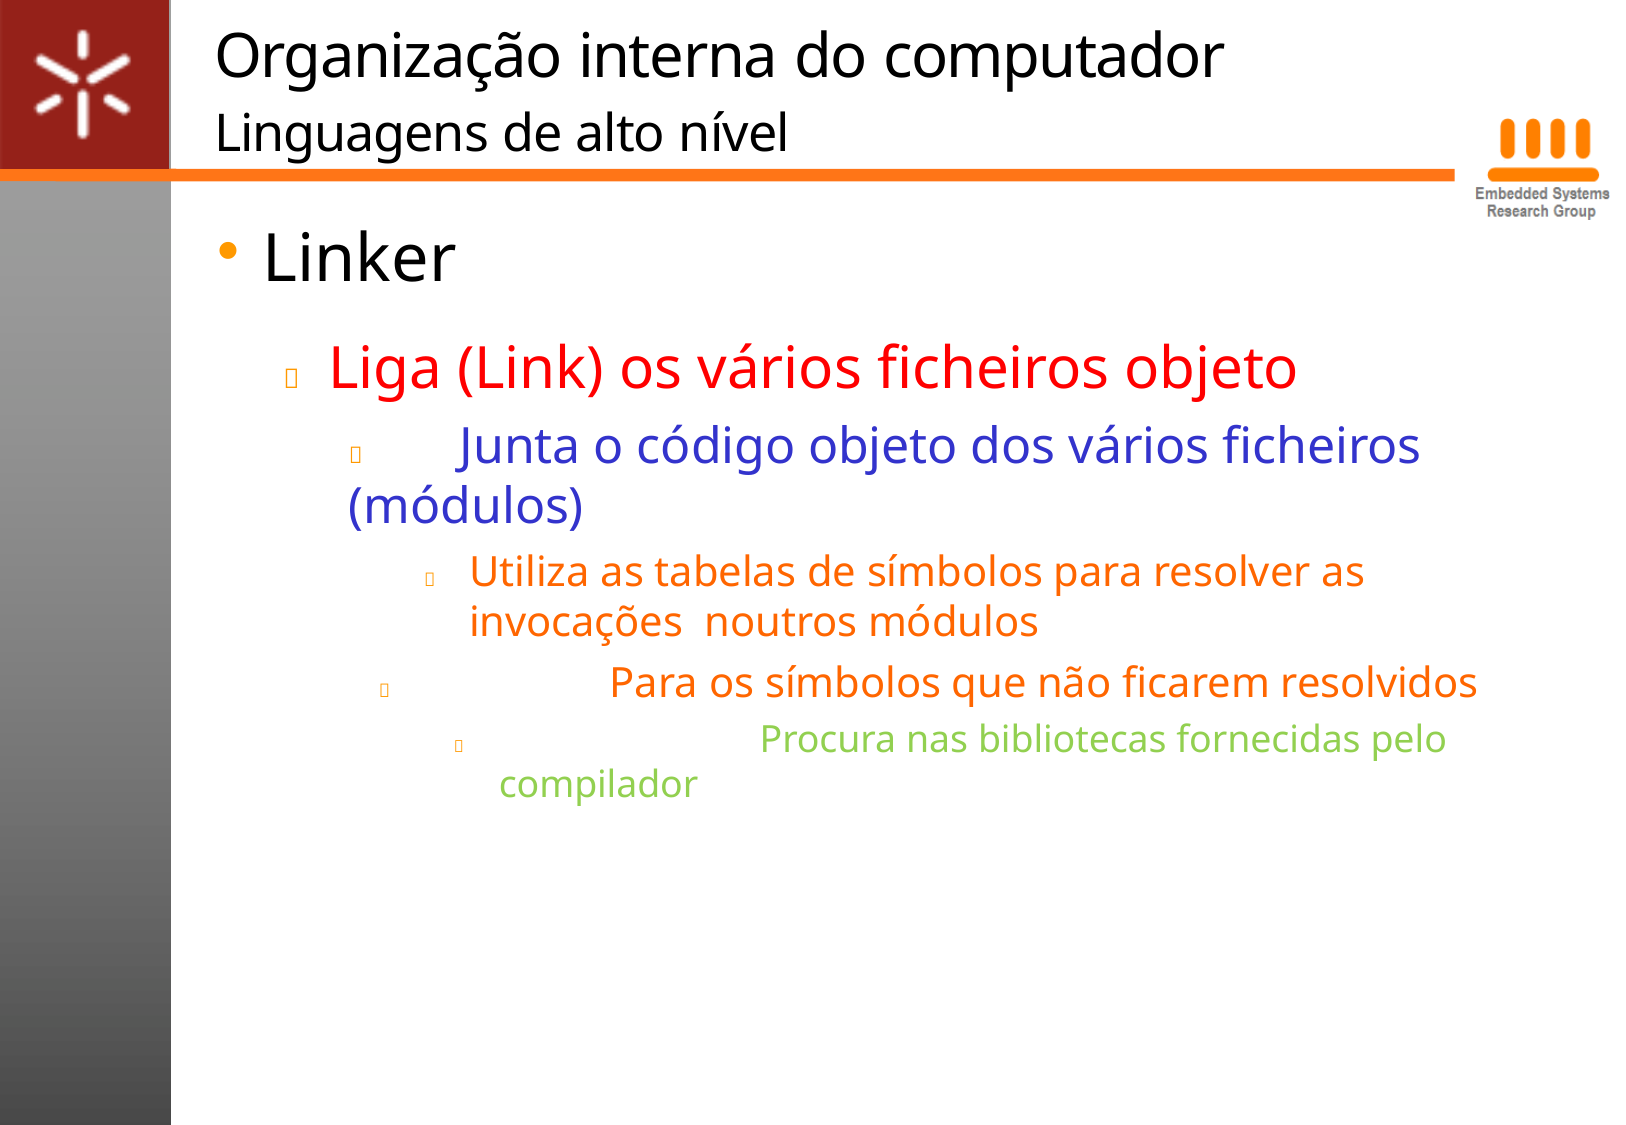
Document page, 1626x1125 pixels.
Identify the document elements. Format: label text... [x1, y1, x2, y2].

text_box Linker [214, 212, 579, 295]
picture [1475, 118, 1610, 220]
picture [0, 182, 171, 1125]
picture [0, 0, 171, 169]
title Organização interna do computador Linguagens de alto nível [212, 16, 1382, 234]
text_box  Liga (Link) os vários ficheiros objeto  Junta o código objeto dos vários ficheiros (módulos)  Utiliza as tabelas de símbolos para resolver as invocações noutros módulos  Para os símbolos que não ficarem resolvidos  Procura nas bibliotecas fornecidas pelo compilador [283, 330, 1548, 806]
